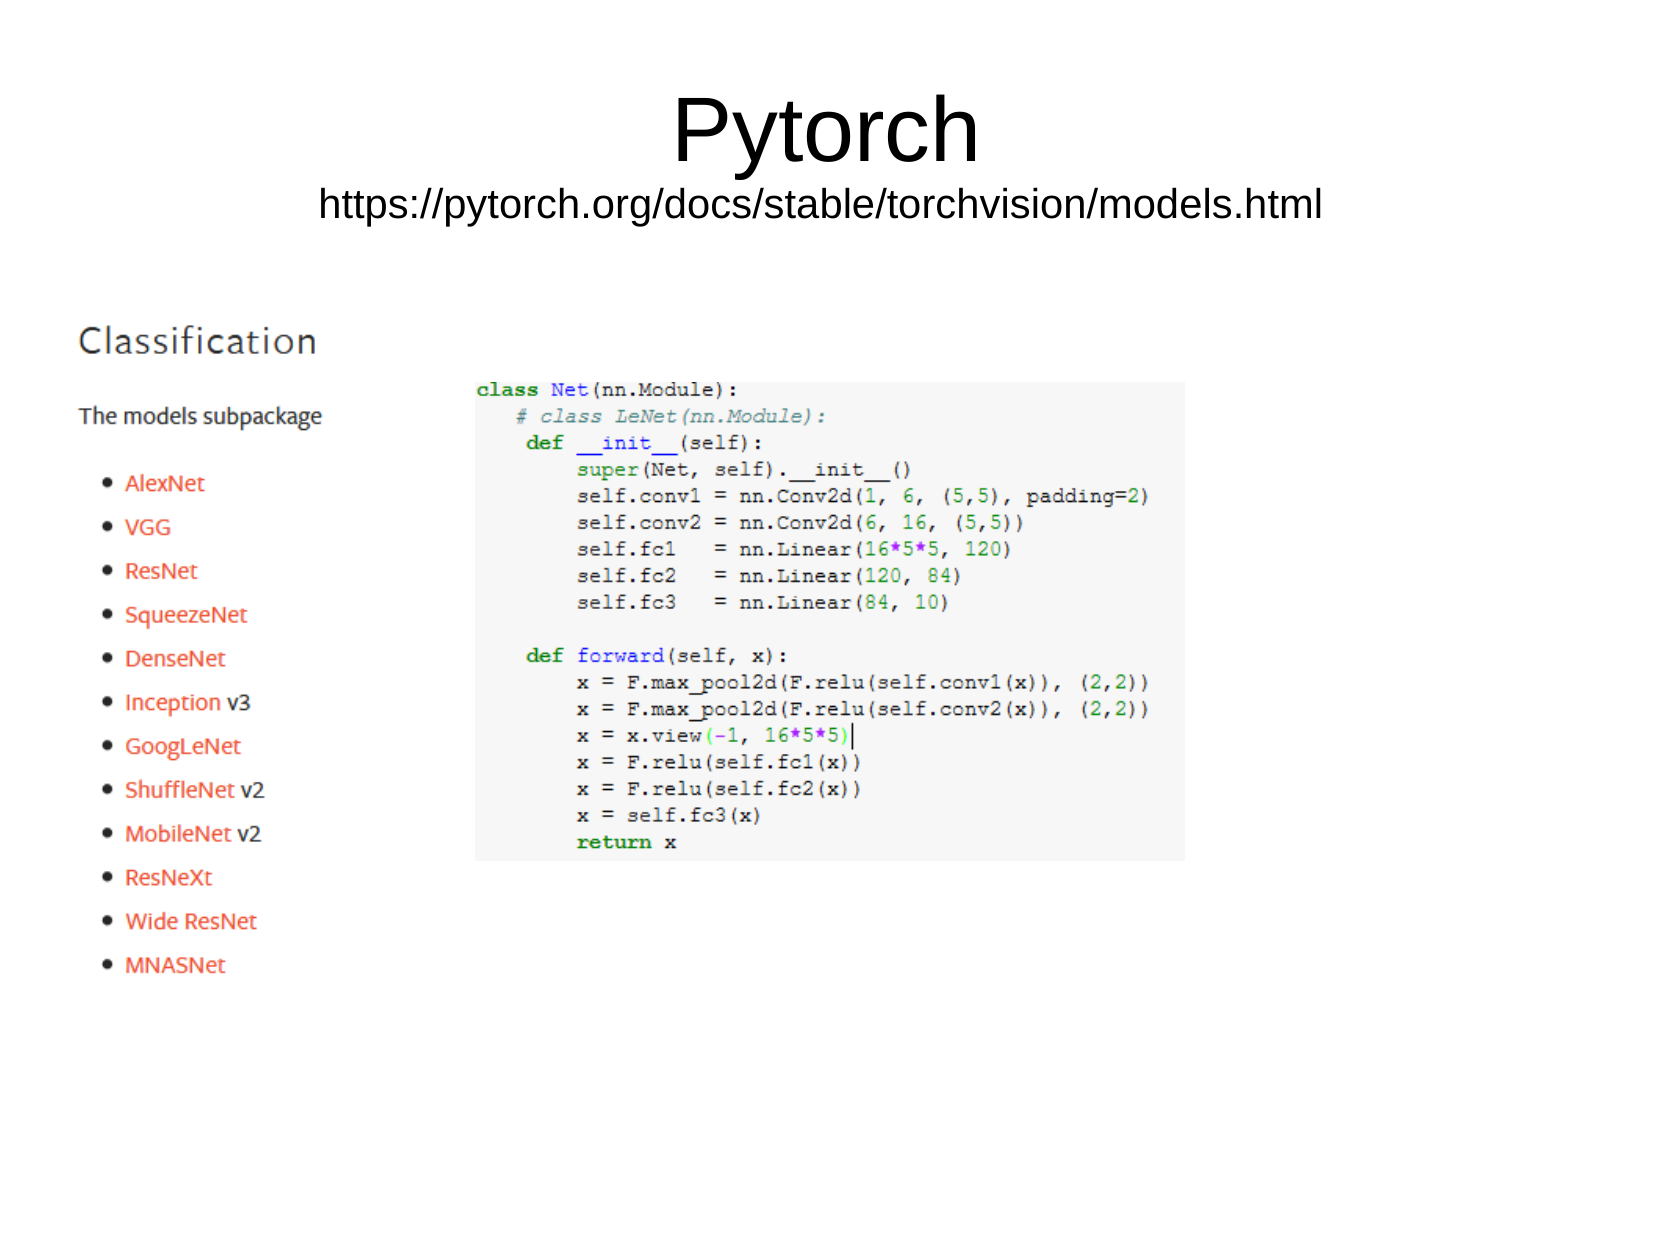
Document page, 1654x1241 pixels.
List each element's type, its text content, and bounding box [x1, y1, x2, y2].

picture [475, 382, 1185, 861]
picture [70, 307, 326, 1003]
title Pytorch https://pytorch.org/docs/stable/torchvision/models.html [82, 49, 1571, 257]
